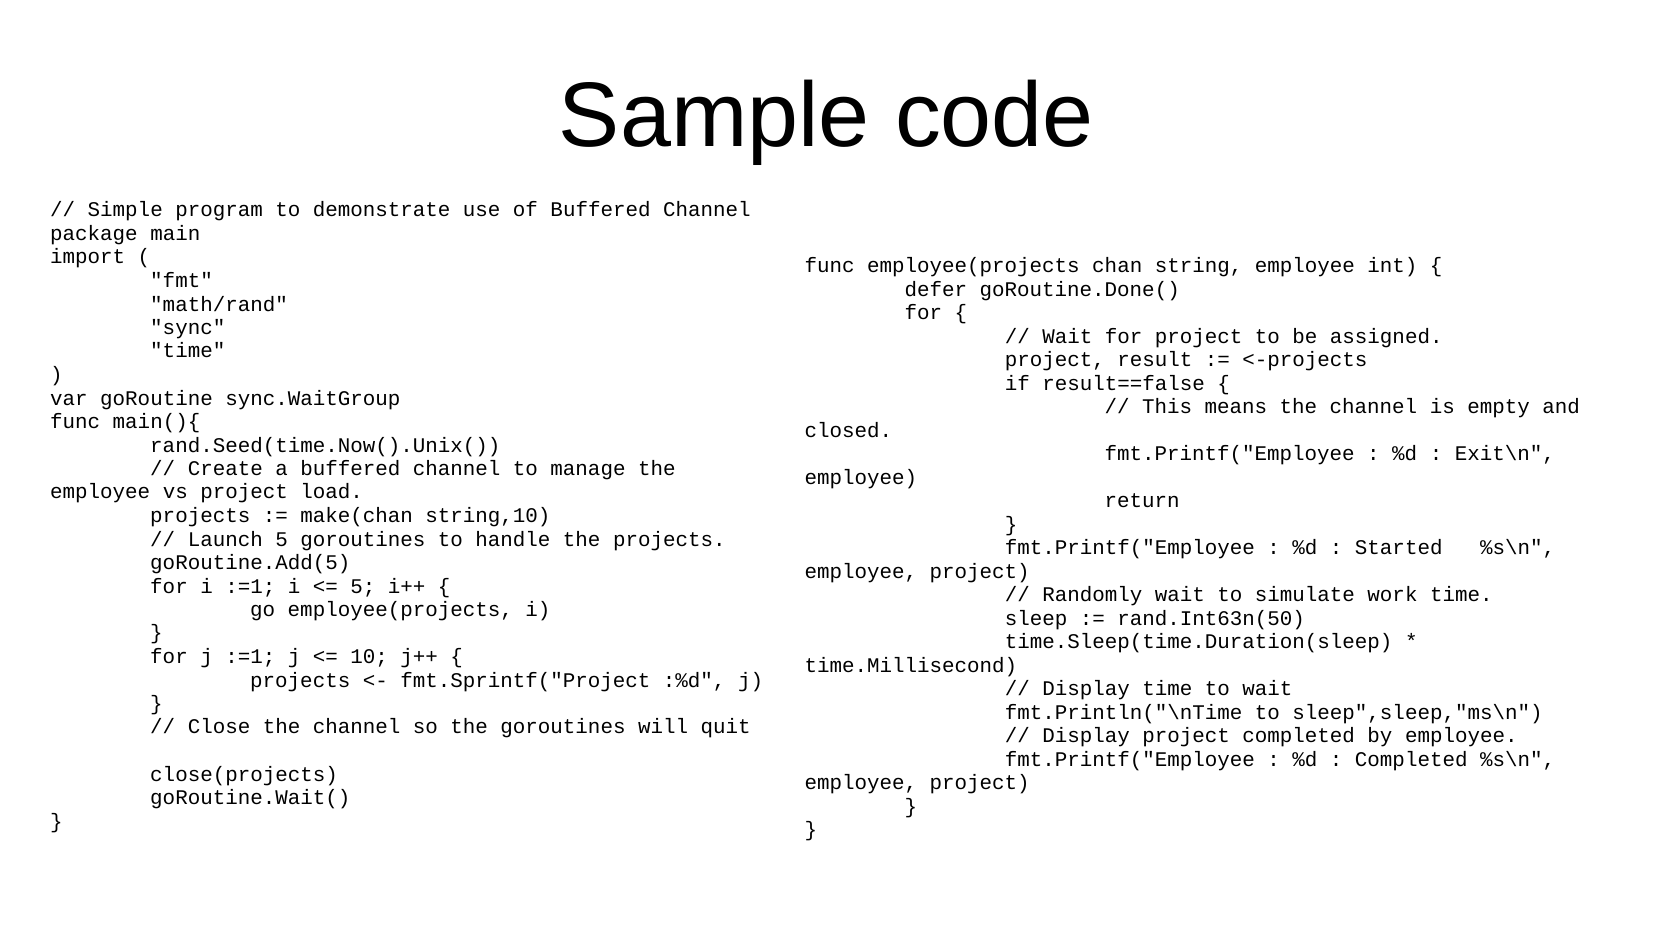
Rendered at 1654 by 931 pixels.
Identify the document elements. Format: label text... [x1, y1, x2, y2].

title Sample code [82, 37, 1571, 193]
text_box // Simple program to demonstrate use of Buffered Channel package main import ( "fmt" "math/rand" "sync" "time" ) var goRoutine sync.WaitGroup func main(){ rand.Seed(time.Now().Unix()) // Create a buffered channel to manage the employee vs project load. projects := make(chan string,10) // Launch 5 goroutines to handle the projects. goRoutine.Add(5) for i :=1; i <= 5; i++ { go employee(projects, i) } for j :=1; j <= 10; j++ { projects <- fmt.Sprintf("Project :%d", j) } // Close the channel so the goroutines will quit close(projects) goRoutine.Wait() } [35, 192, 792, 842]
text_box func employee(projects chan string, employee int) { defer goRoutine.Done() for { // Wait for project to be assigned. project, result := <-projects if result==false { // This means the channel is empty and closed. fmt.Printf("Employee : %d : Exit\n", employee) return } fmt.Printf("Employee : %d : Started %s\n", employee, project) // Randomly wait to simulate work time. sleep := rand.Int63n(50) time.Sleep(time.Duration(sleep) * time.Millisecond) // Display time to wait fmt.Println("\nTime to sleep",sleep,"ms\n") // Display project completed by employee. fmt.Printf("Employee : %d : Completed %s\n", employee, project) } } [789, 247, 1630, 851]
